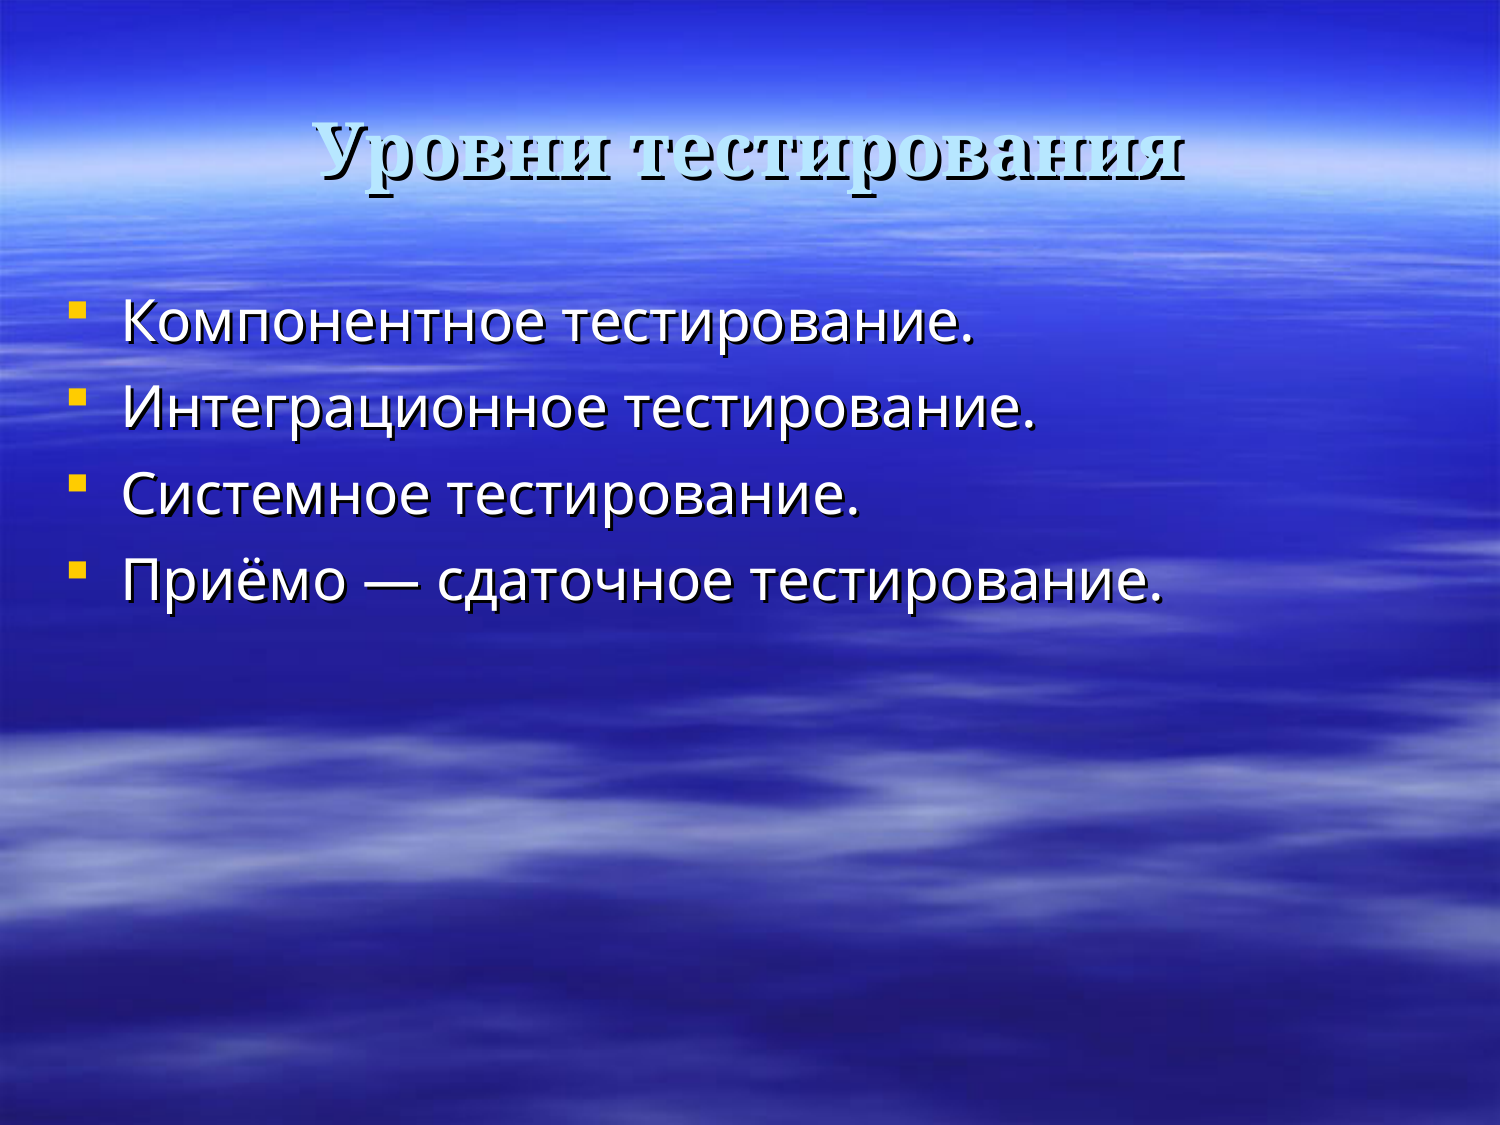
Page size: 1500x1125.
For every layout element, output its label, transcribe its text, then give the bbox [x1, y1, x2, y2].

text_box Компонентное тестирование. Интеграционное тестирование. Системное тестирование. Приёмо — сдаточное тестирование. [49, 274, 1451, 1001]
title Уровни тестирования [49, 28, 1446, 265]
picture [0, 0, 1500, 1125]
